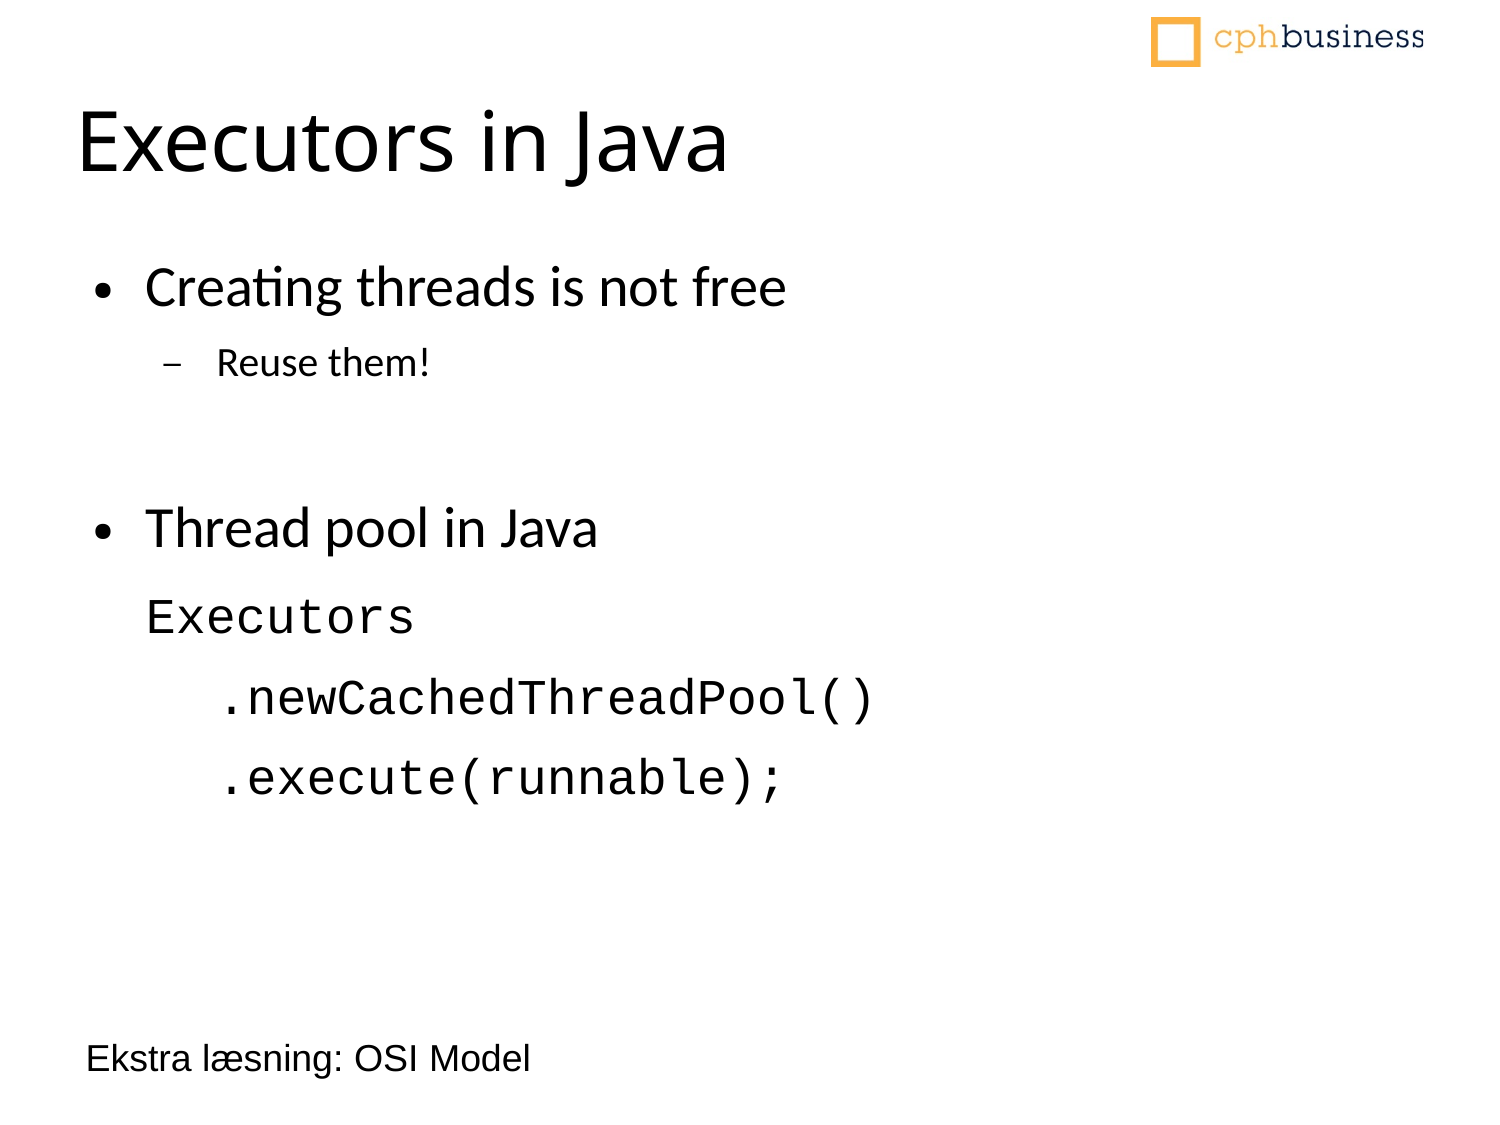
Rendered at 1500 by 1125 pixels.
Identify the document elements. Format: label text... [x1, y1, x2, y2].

title Executors in Java [75, 44, 1425, 233]
text_box Ekstra læsning: OSI Model [70, 1029, 1418, 1087]
list Creating threads is not free Reuse them! Thread pool in Java Executors .newCachedThreadPool() .execute(runnable); [75, 263, 1425, 916]
picture [1151, 17, 1424, 44]
